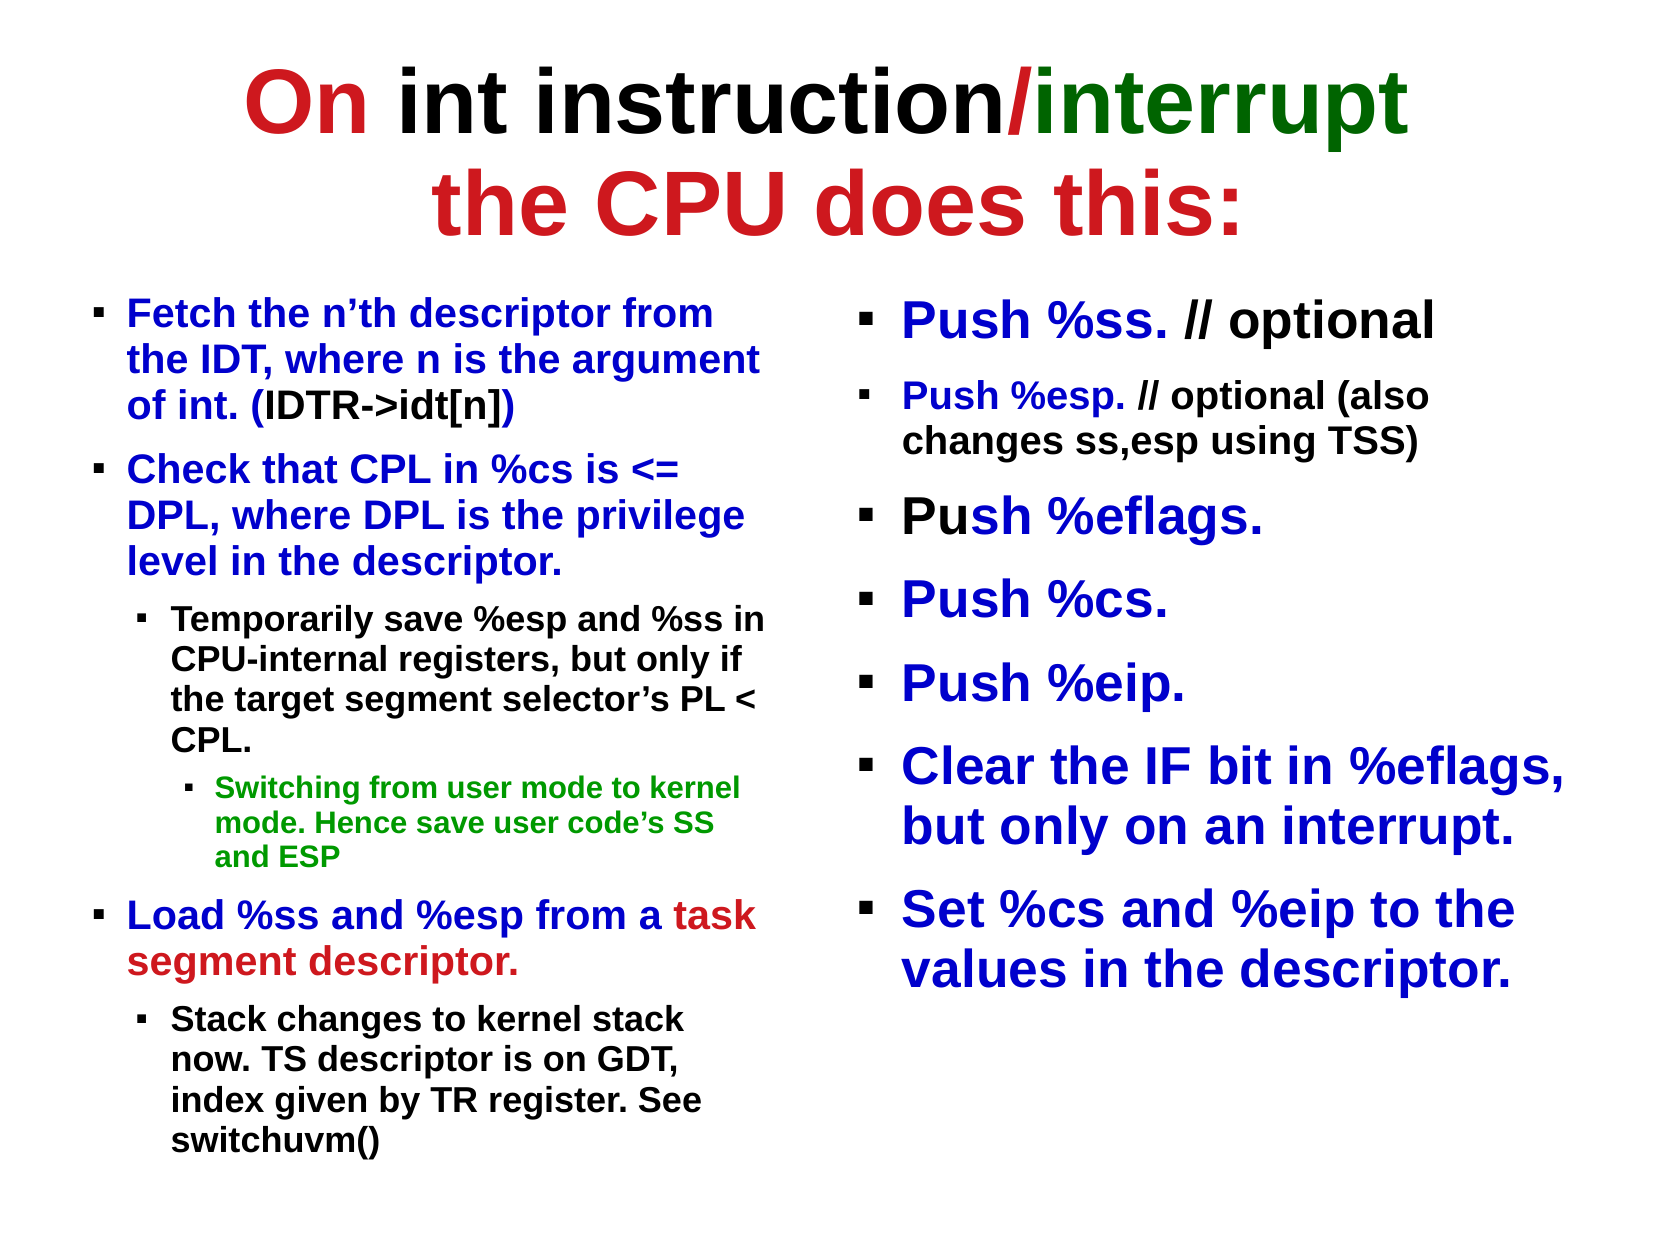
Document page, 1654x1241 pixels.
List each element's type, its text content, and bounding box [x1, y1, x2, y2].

list Fetch the n’th descriptor from the IDT, where n is the argument of int. (IDTR->idt[n]) Check that CPL in %cs is <= DPL, where DPL is the privilege level in the descriptor. Temporarily save %esp and %ss in CPU-internal registers, but only if the target segment selector’s PL < CPL. Switching from user mode to kernel mode. Hence save user code’s SS and ESP Load %ss and %esp from a task segment descriptor. Stack changes to kernel stack now. TS descriptor is on GDT, index given by TR register. See switchuvm() [82, 290, 768, 1182]
list Push %ss. // optional Push %esp. // optional (also changes ss,esp using TSS) Push %eflags. Push %cs. Push %eip. Clear the IF bit in %eflags, but only on an interrupt. Set %cs and %eip to the values in the descriptor. [845, 290, 1572, 1010]
title On int instruction/interrupt the CPU does this: [82, 49, 1571, 257]
